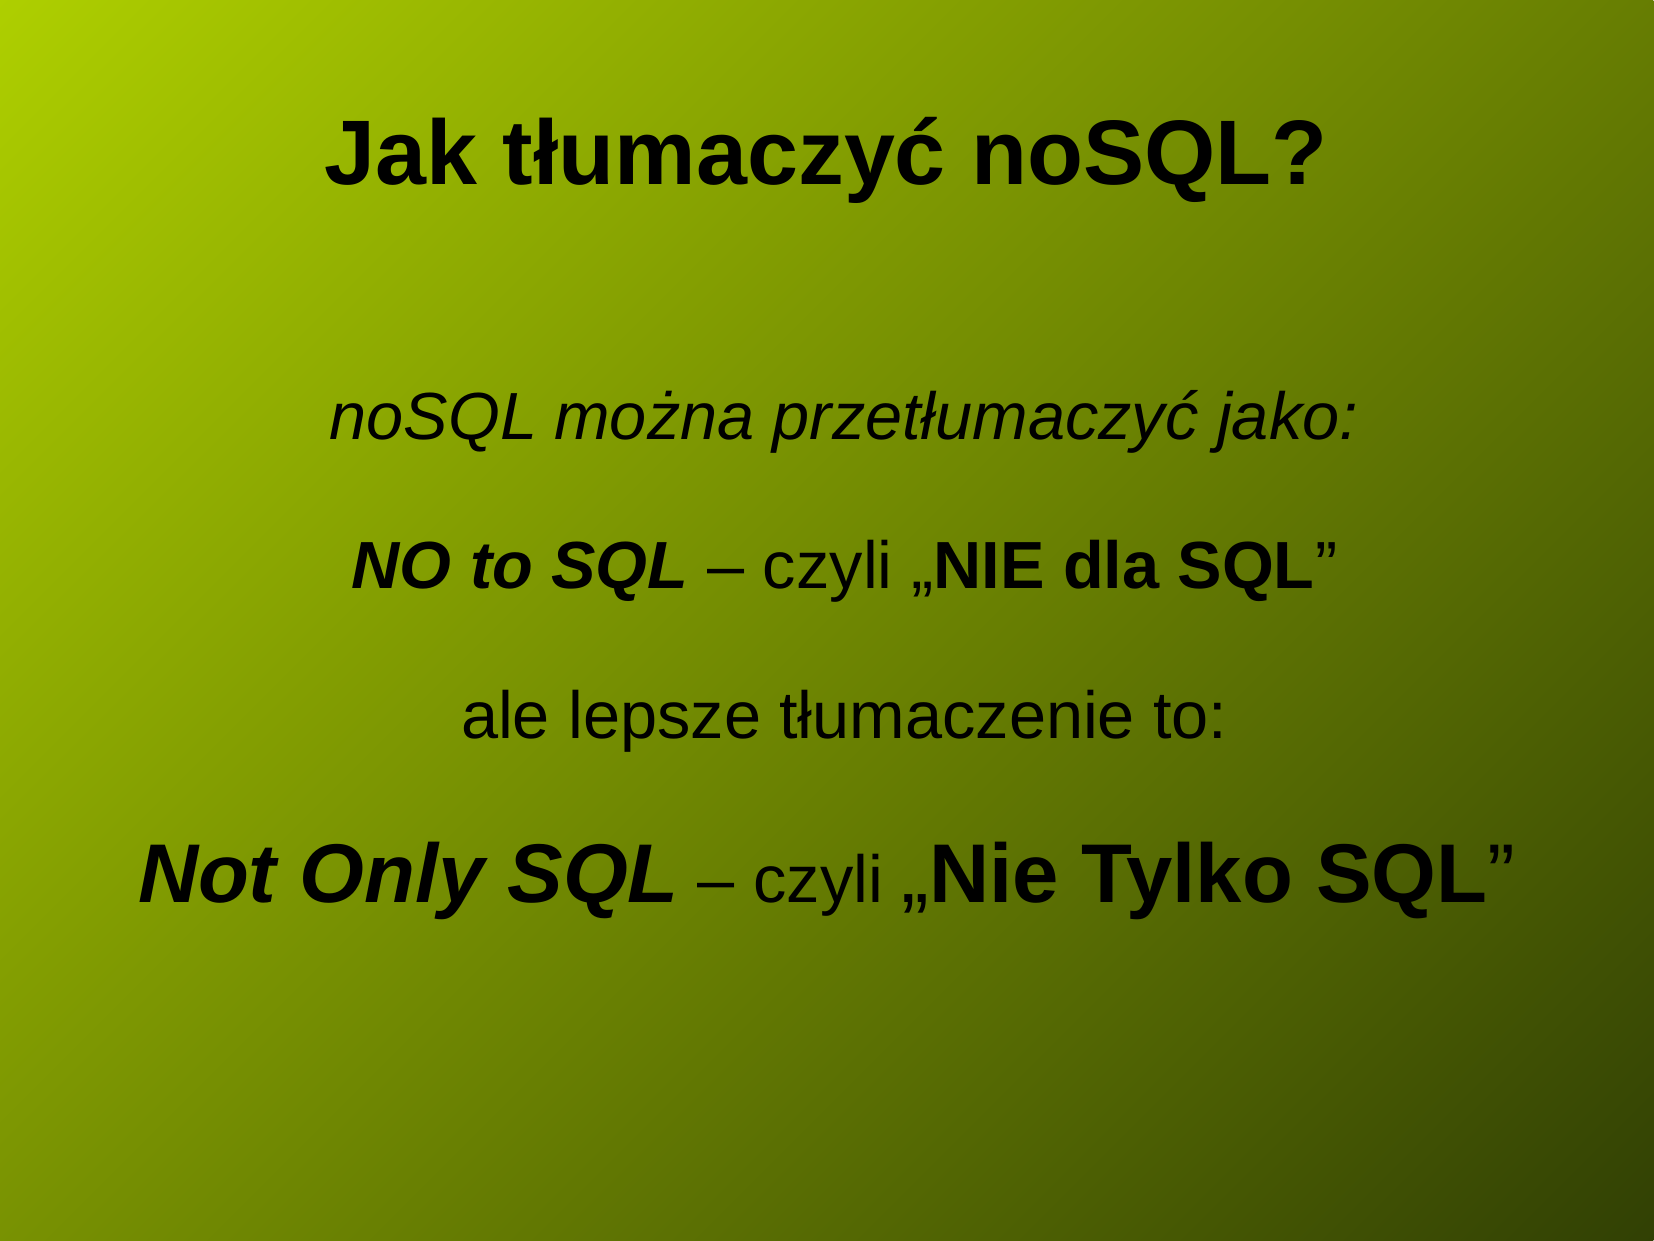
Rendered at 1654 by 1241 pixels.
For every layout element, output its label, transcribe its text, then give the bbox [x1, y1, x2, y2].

subtitle noSQL można przetłumaczyć jako: NO to SQL – czyli „NIE dla SQL” ale lepsze tłumaczenie to: Not Only SQL – czyli „Nie Tylko SQL” [82, 290, 1571, 1010]
title Jak tłumaczyć noSQL? [82, 49, 1571, 257]
